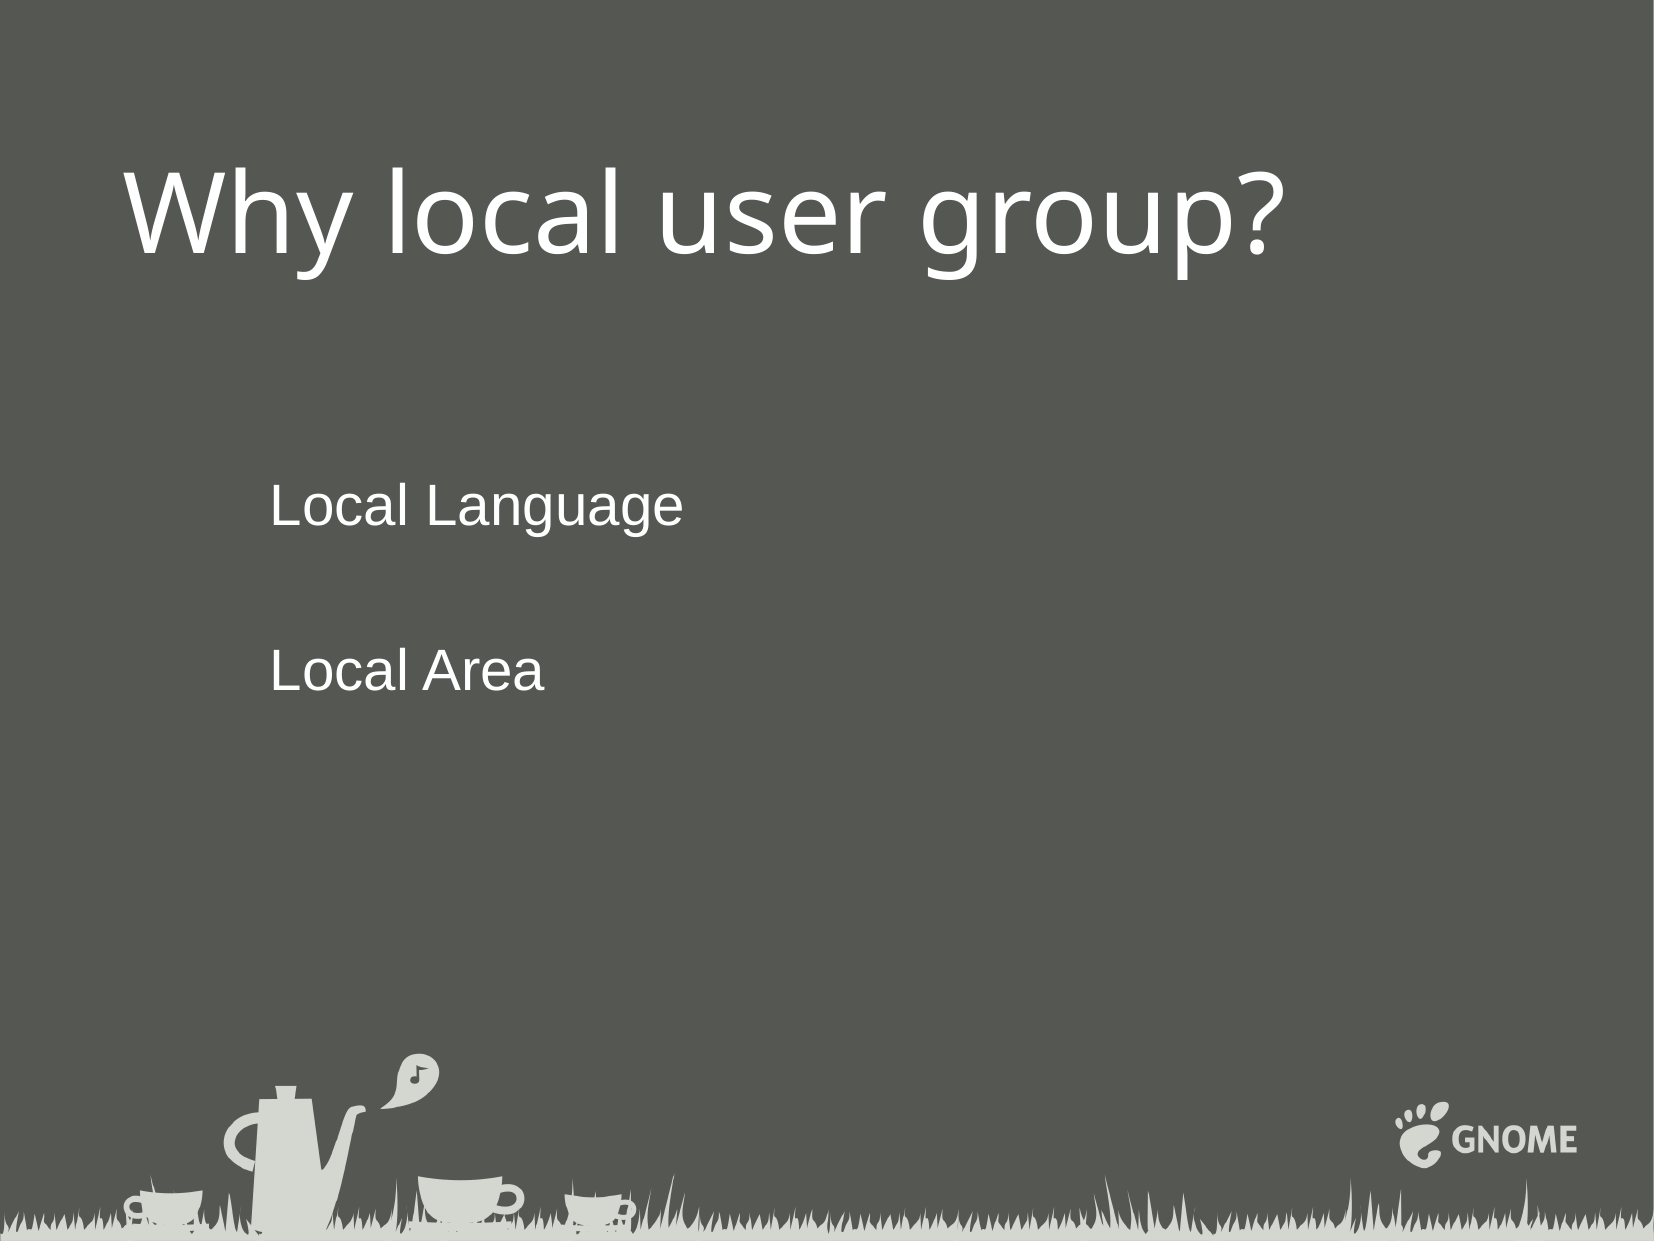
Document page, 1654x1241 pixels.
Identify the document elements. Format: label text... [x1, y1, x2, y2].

text_box Local Language [255, 465, 826, 556]
title Why local user group? [122, 120, 1546, 301]
text_box Local Area [255, 630, 826, 721]
picture [0, 0, 1654, 1241]
